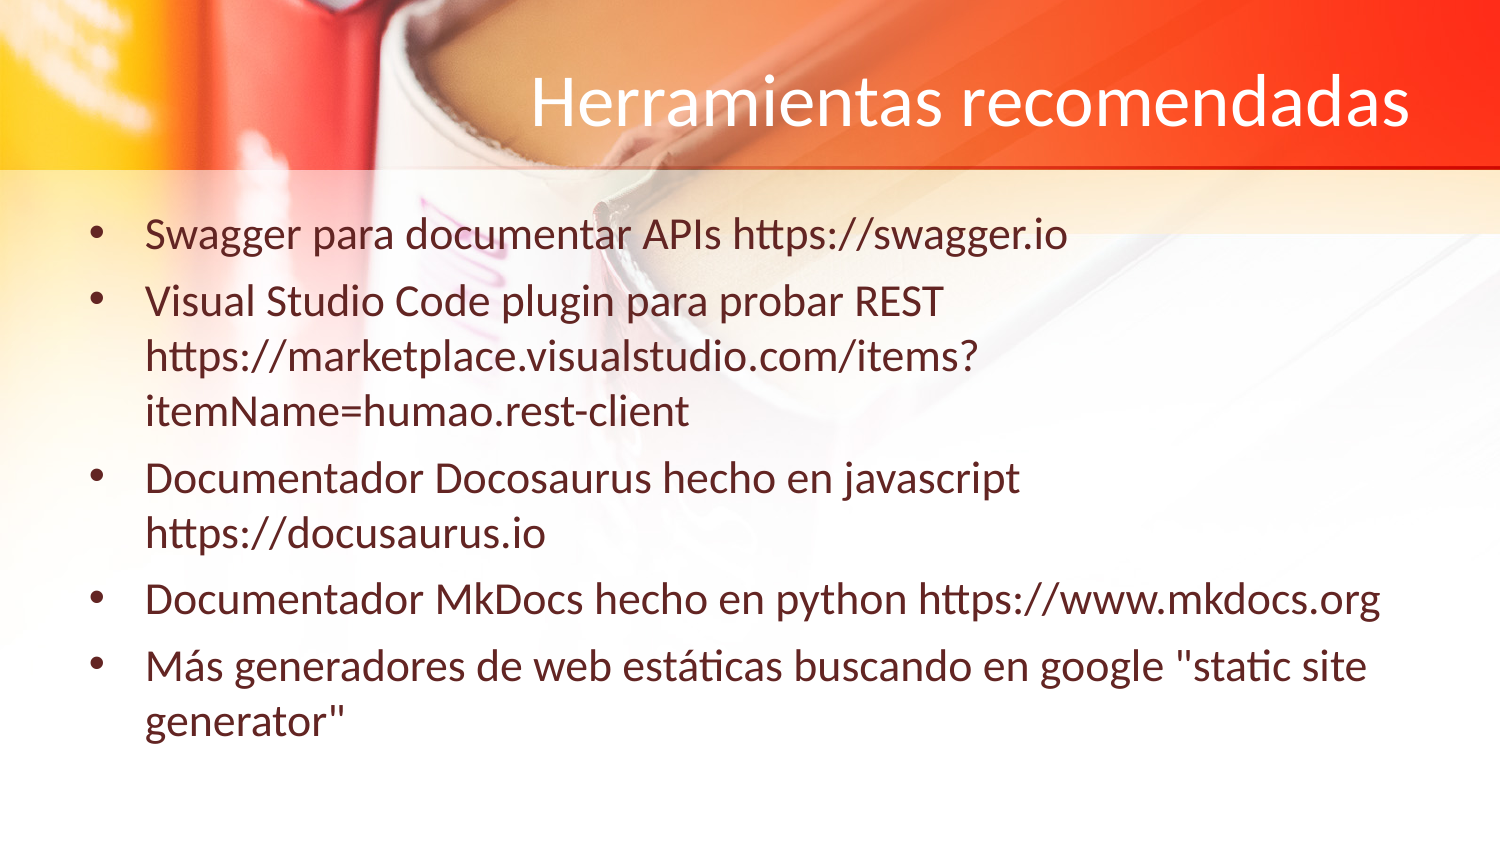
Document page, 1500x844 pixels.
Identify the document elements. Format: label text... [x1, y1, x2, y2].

title Herramientas recomendadas [73, 46, 1427, 147]
list Swagger para documentar APIs https://swagger.io Visual Studio Code plugin para probar REST https://marketplace.visualstudio.com/items?itemName=humao.rest-client Documentador Docosaurus hecho en javascript https://docusaurus.io Documentador MkDocs hecho en python https://www.mkdocs.org Más generadores de web estáticas buscando en google "static site generator" [73, 196, 1427, 773]
picture [0, 0, 1500, 844]
